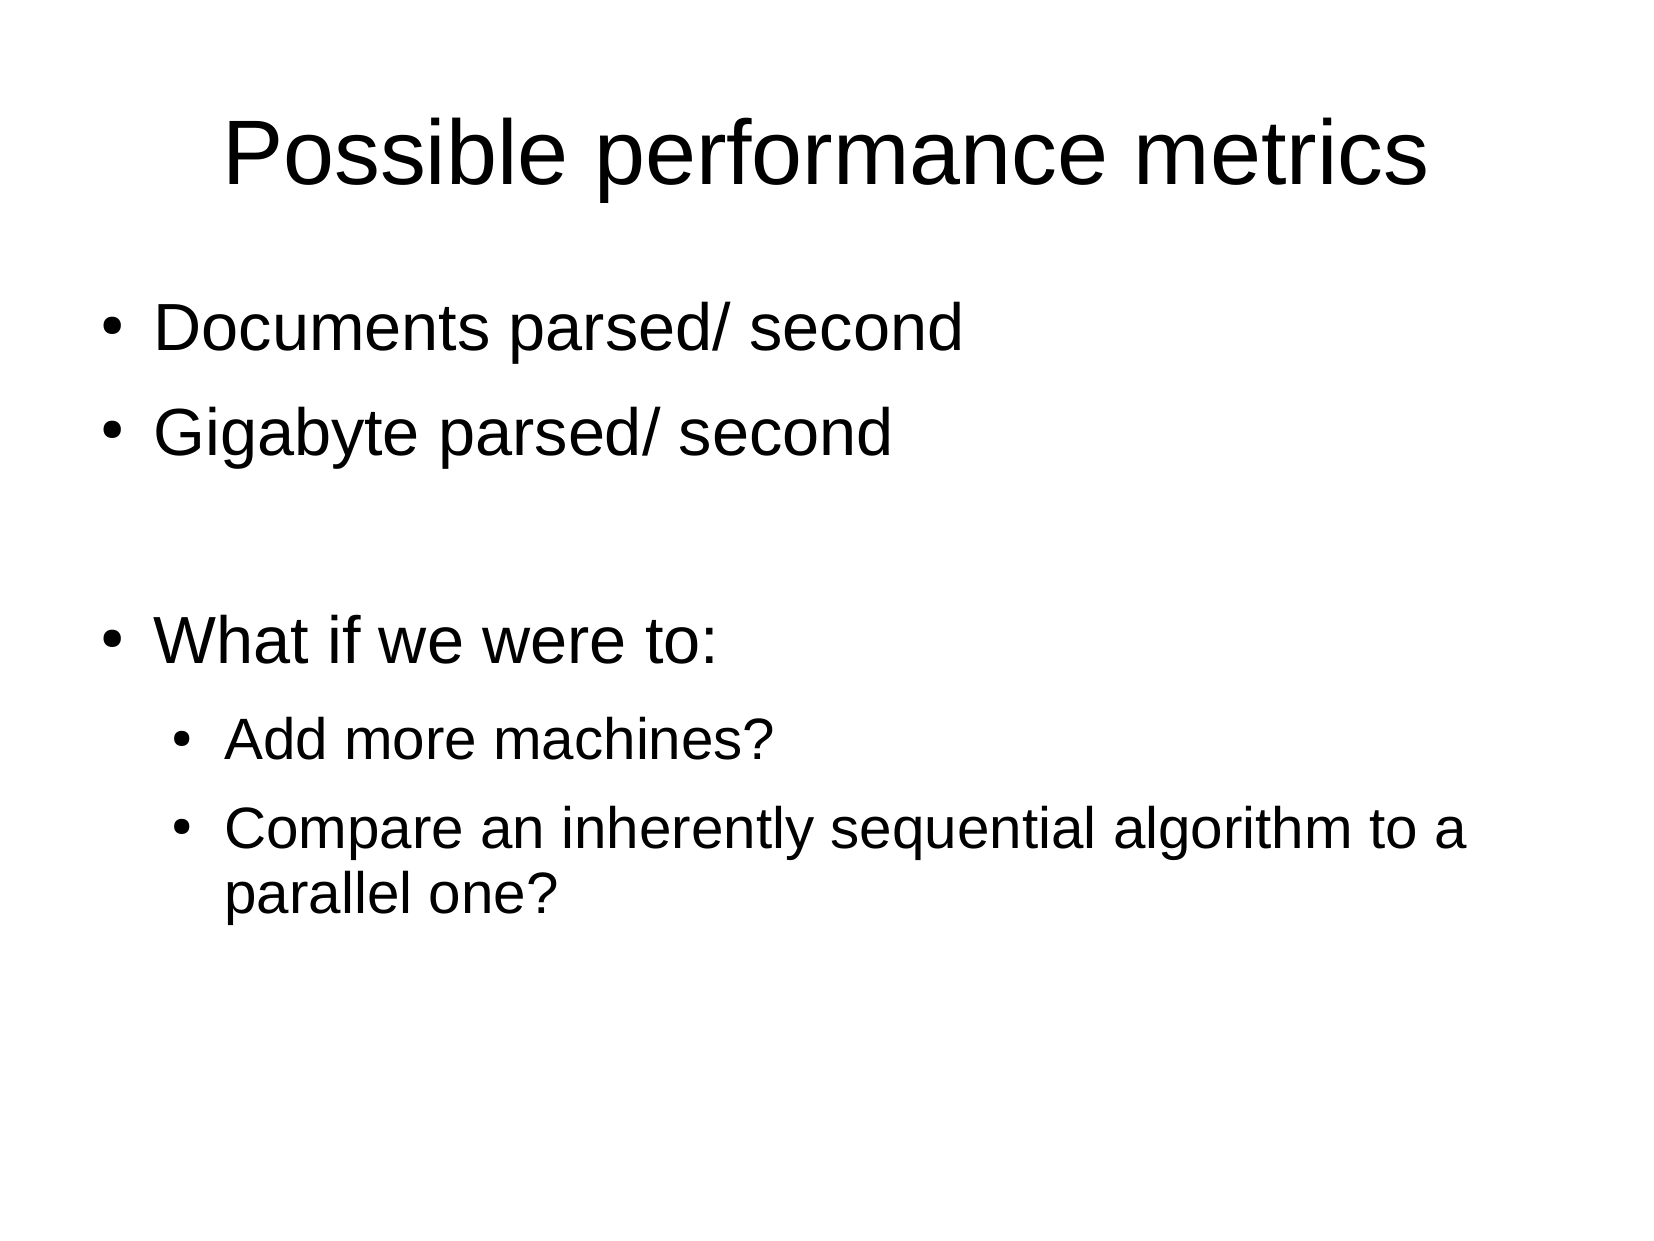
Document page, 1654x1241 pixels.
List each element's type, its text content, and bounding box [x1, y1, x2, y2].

list Documents parsed/ second Gigabyte parsed/ second What if we were to: Add more machines? Compare an inherently sequential algorithm to a parallel one? [82, 290, 1571, 1094]
title Possible performance metrics [82, 56, 1571, 250]
